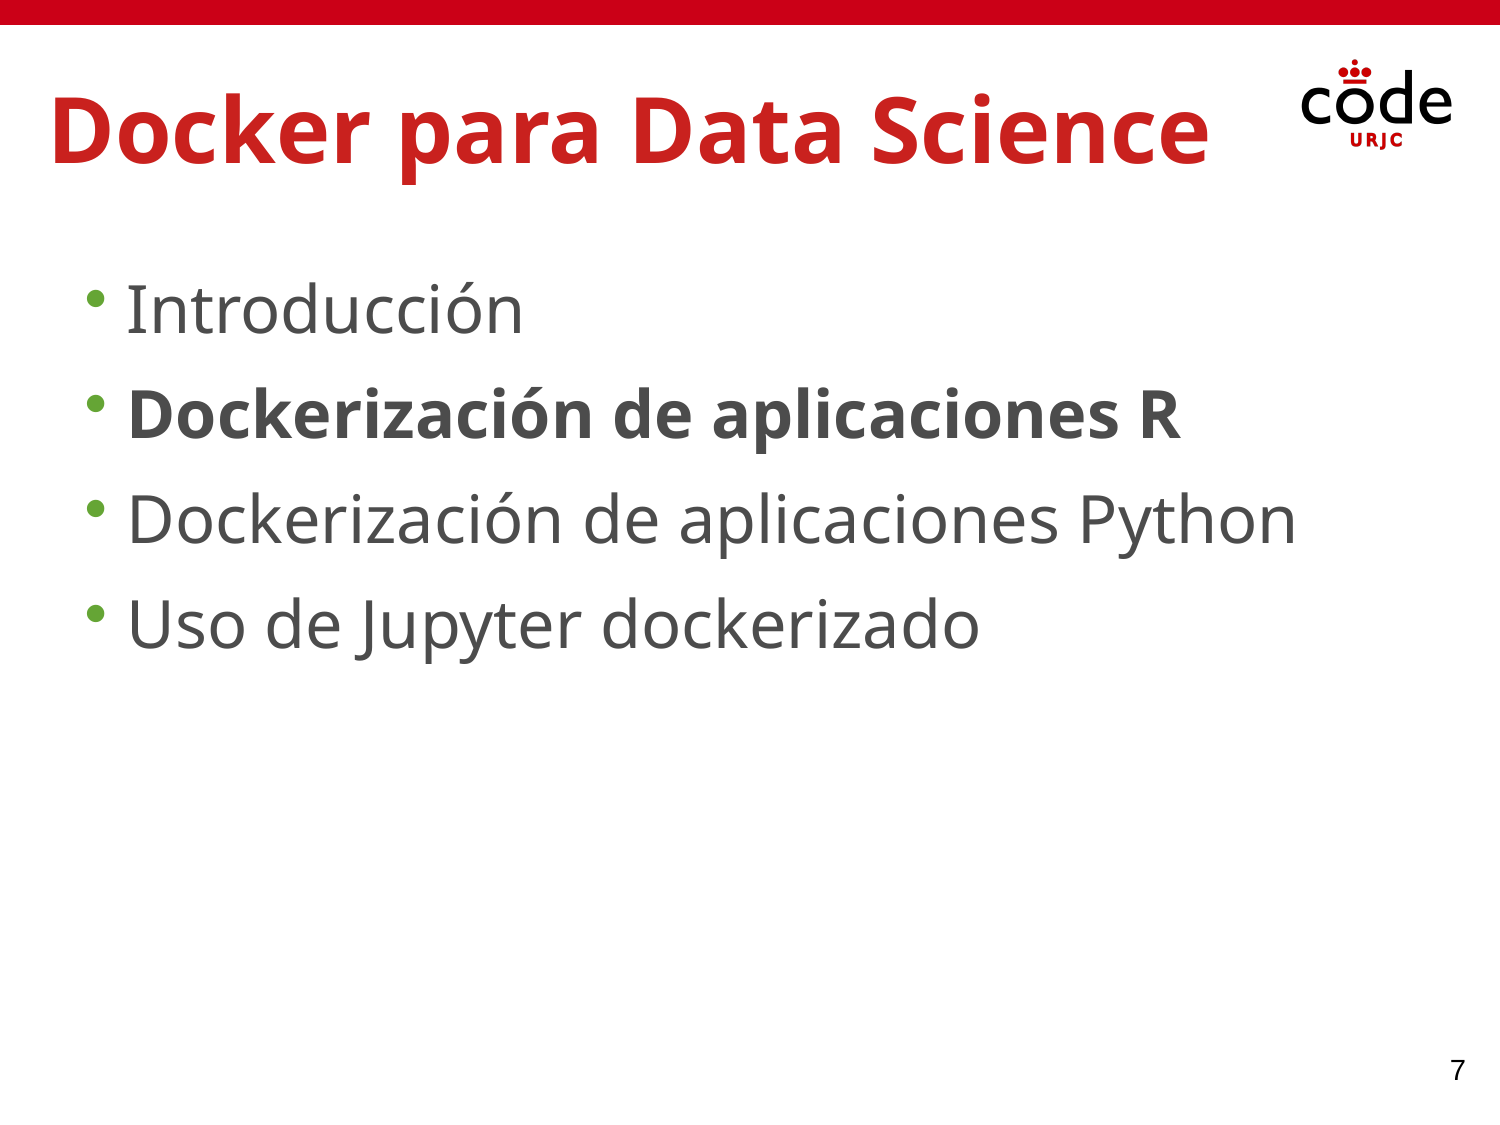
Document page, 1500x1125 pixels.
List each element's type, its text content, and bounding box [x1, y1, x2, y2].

list Introducción Dockerización de aplicaciones R Dockerización de aplicaciones Python Uso de Jupyter dockerizado [51, 259, 1436, 1006]
title Docker para Data Science [32, 79, 1413, 189]
picture [1284, 50, 1468, 161]
